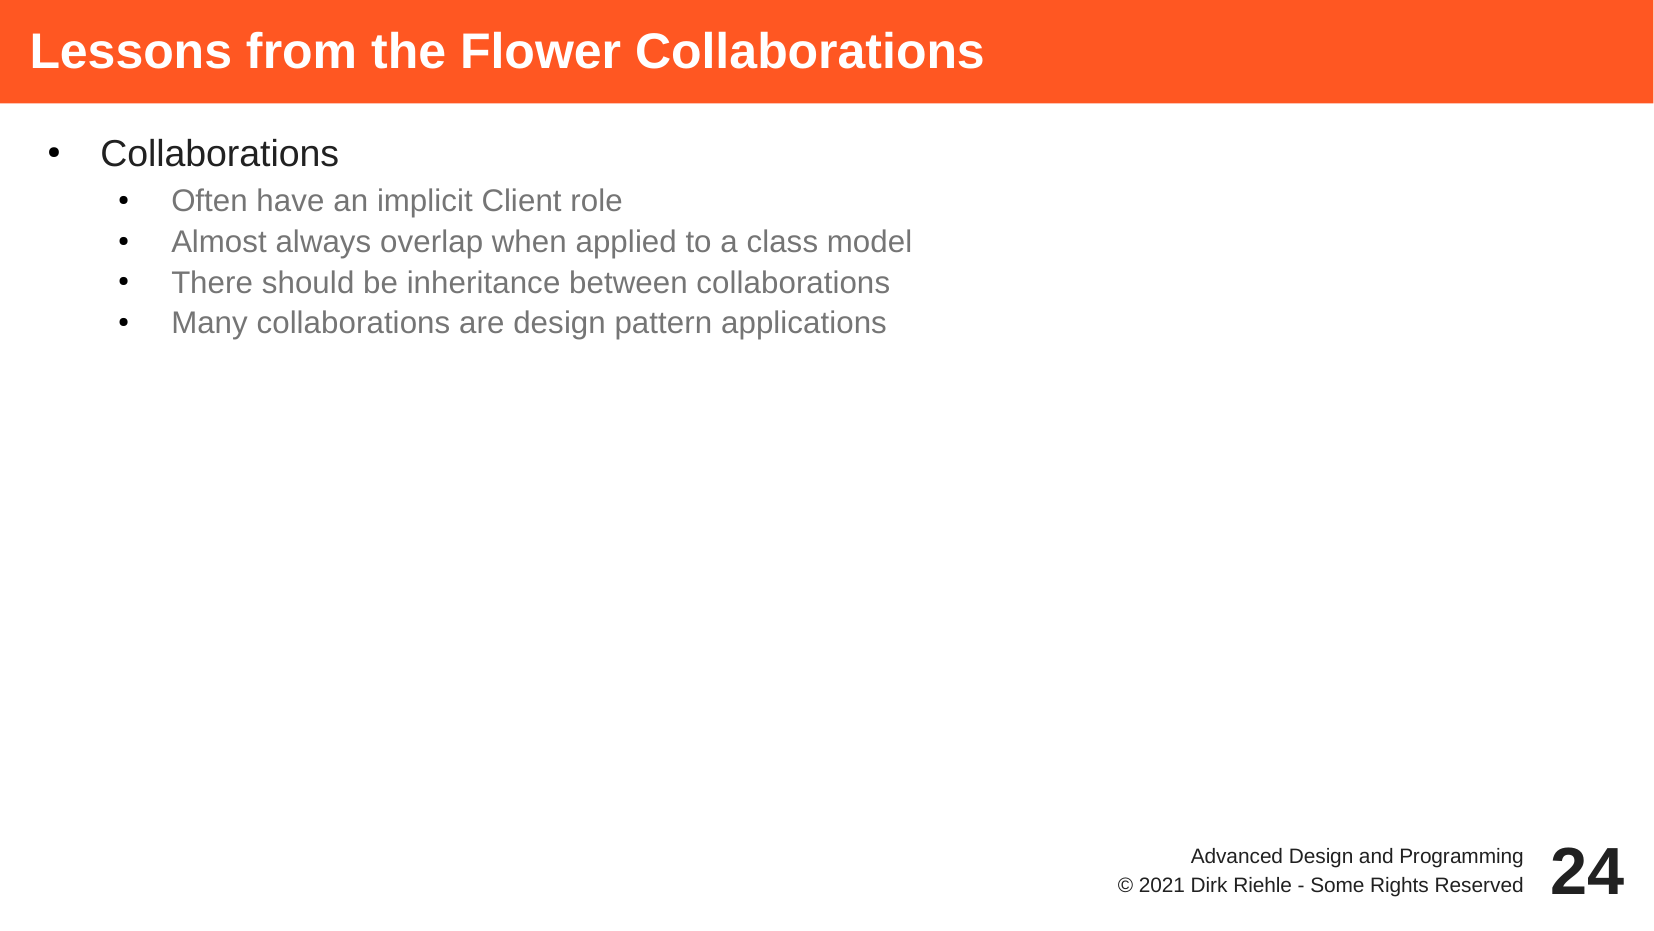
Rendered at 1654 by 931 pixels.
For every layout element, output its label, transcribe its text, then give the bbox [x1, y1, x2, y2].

title Lessons from the Flower Collaborations [0, 0, 1654, 104]
list Collaborations Often have an implicit Client role Almost always overlap when applied to a class model There should be inheritance between collaborations Many collaborations are design pattern applications [29, 132, 1625, 813]
